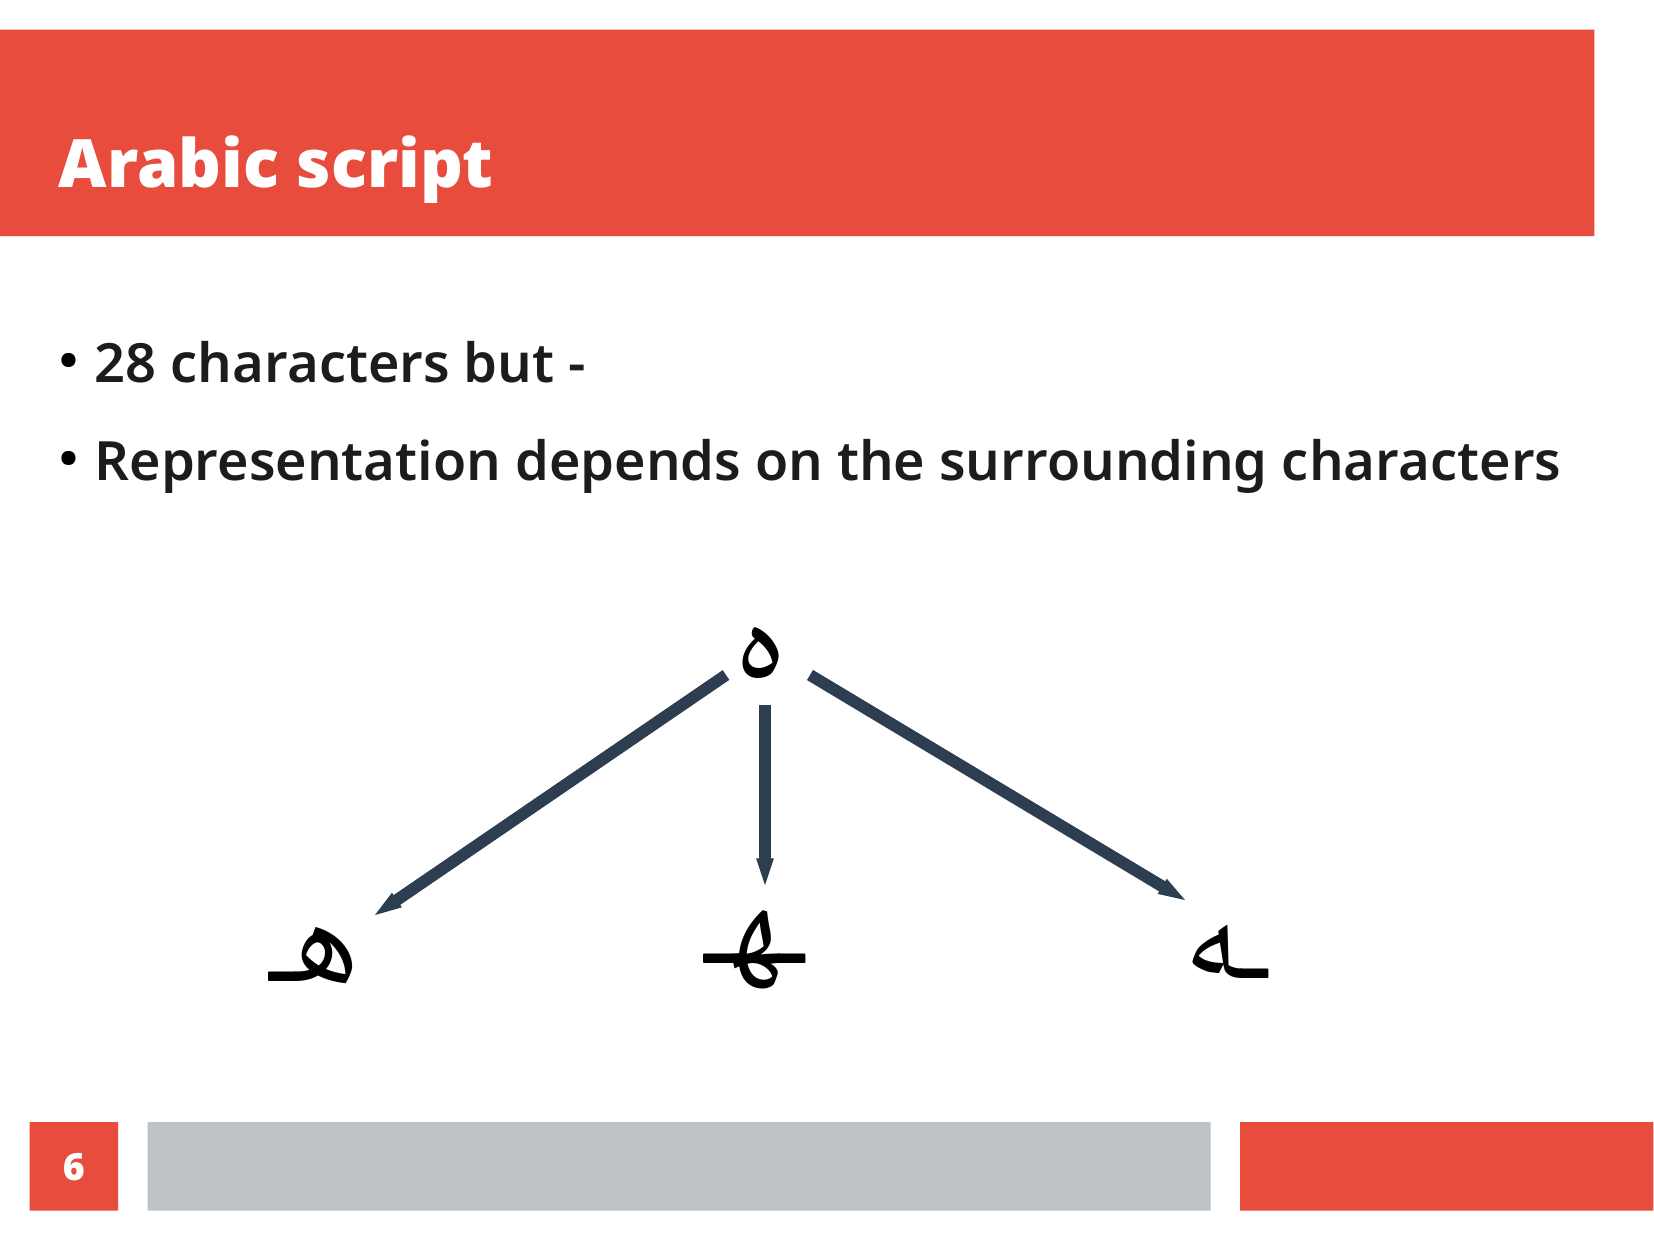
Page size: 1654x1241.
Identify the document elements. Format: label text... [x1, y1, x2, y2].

text_box ـه [1170, 837, 1306, 1066]
list 28 characters but - Representation depends on the surrounding characters [59, 324, 1565, 601]
text_box ه [720, 537, 811, 766]
title Arabic script [59, 59, 1595, 207]
text_box ـهـ [690, 822, 856, 1051]
text_box هـ [255, 840, 391, 1068]
